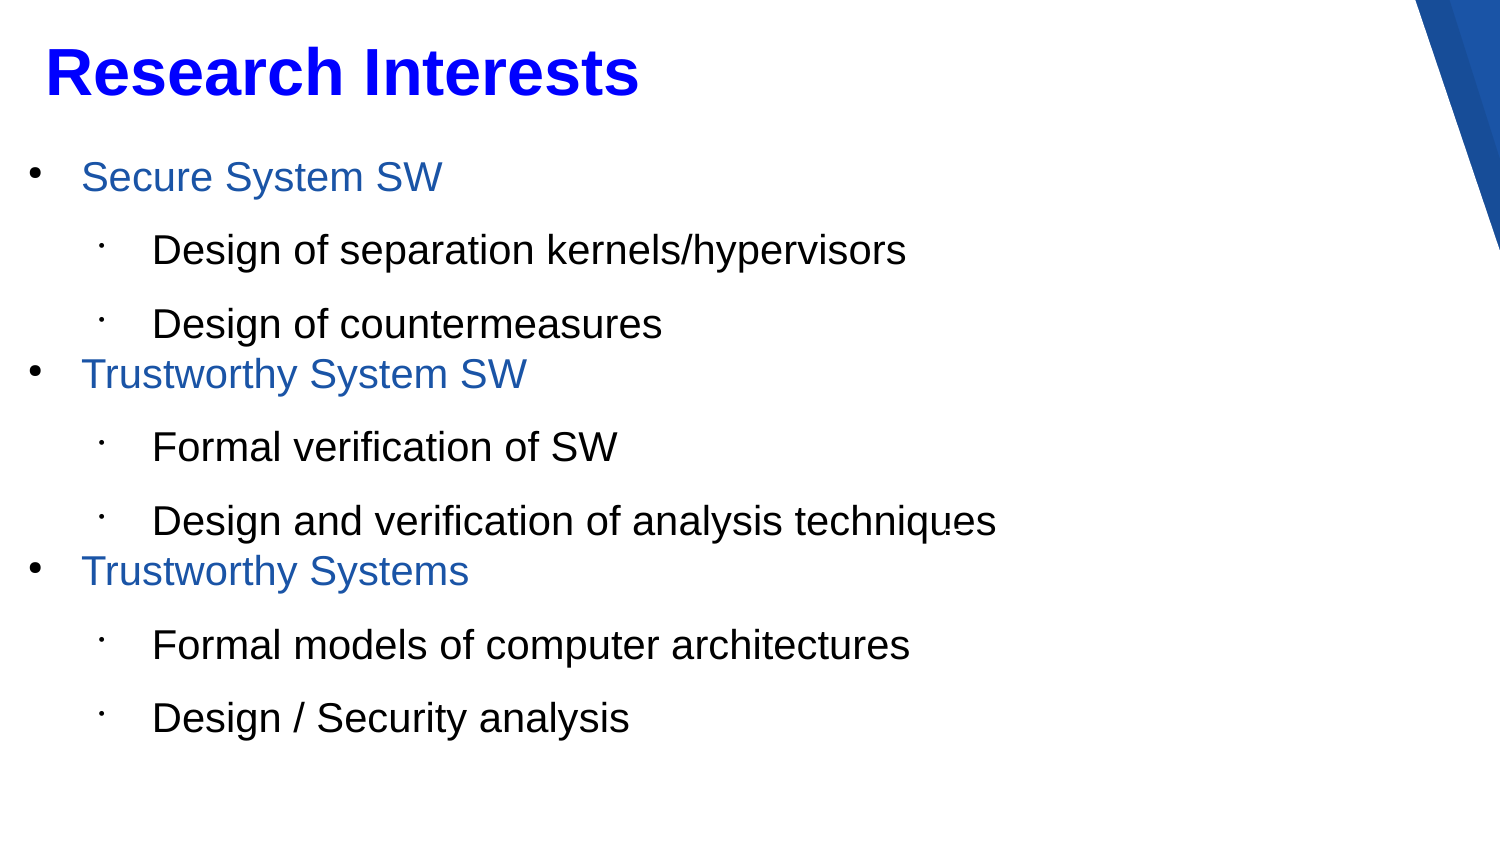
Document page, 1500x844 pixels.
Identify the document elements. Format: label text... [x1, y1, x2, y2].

title Research Interests [30, 43, 832, 124]
list Secure System SW Design of separation kernels/hypervisors Design of countermeasures Trustworthy System SW Formal verification of SW Design and verification of analysis techniques Trustworthy Systems Formal models of computer architectures Design / Security analysis [0, 134, 1357, 530]
list Software engineer – Pisa 11 years 7-15 employees J2EE applications Enterprise application integration 3D scientific applications [841, 196, 1483, 592]
